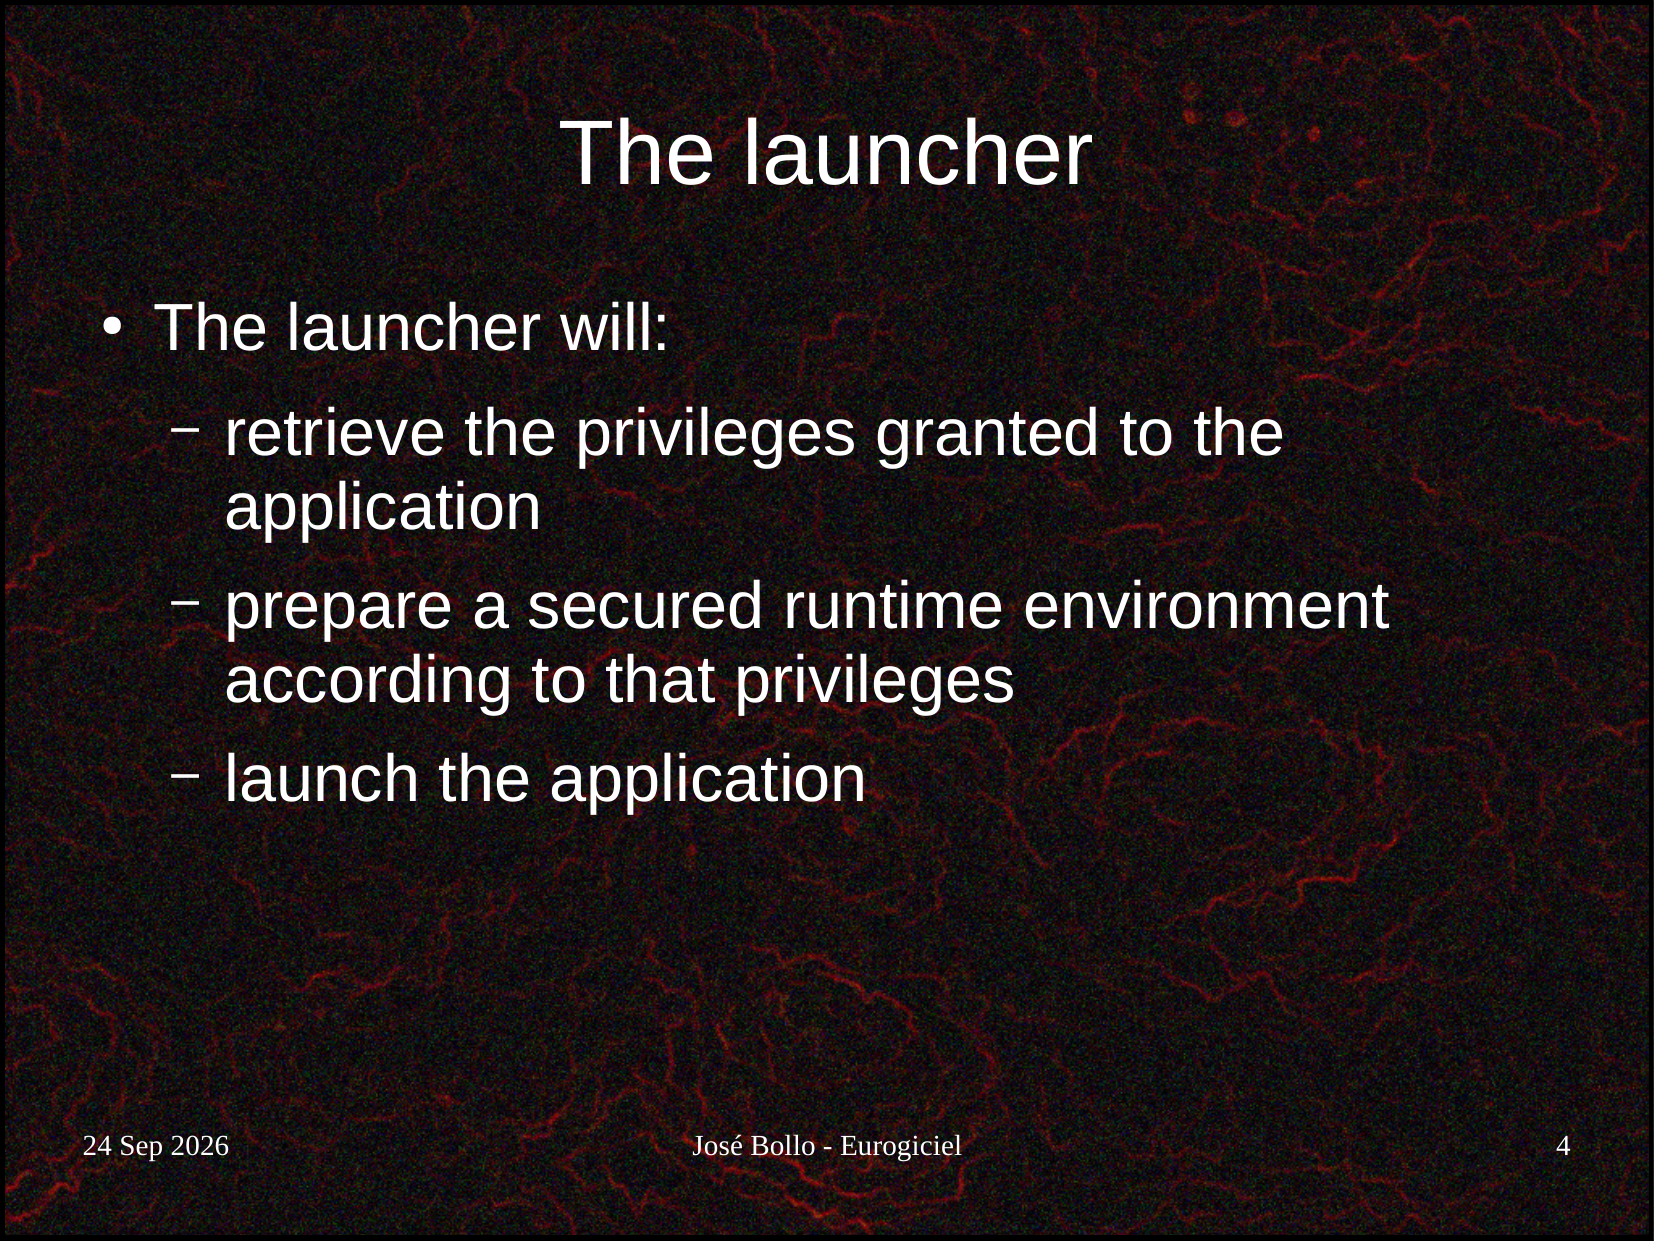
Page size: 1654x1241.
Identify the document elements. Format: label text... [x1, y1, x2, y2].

list The launcher will: retrieve the privileges granted to the application prepare a secured runtime environment according to that privileges launch the application [82, 290, 1571, 1010]
title The launcher [82, 49, 1571, 257]
picture [5, 5, 1649, 1235]
